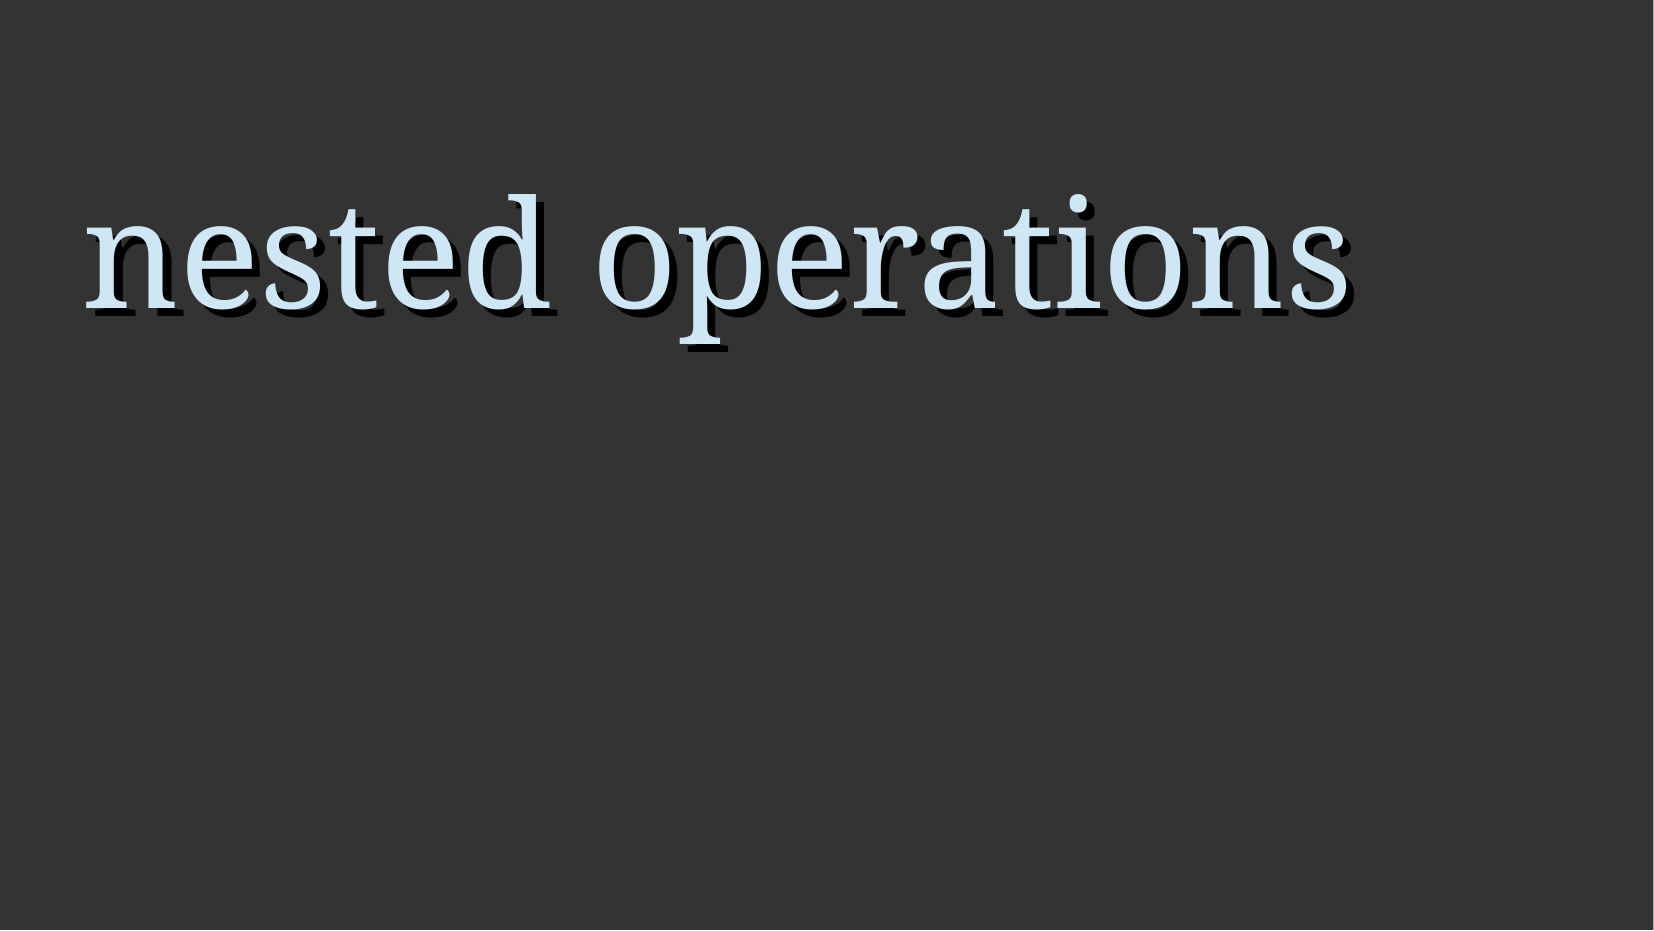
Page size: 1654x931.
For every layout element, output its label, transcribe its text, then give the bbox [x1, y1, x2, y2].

title nested operations [82, 147, 1571, 838]
